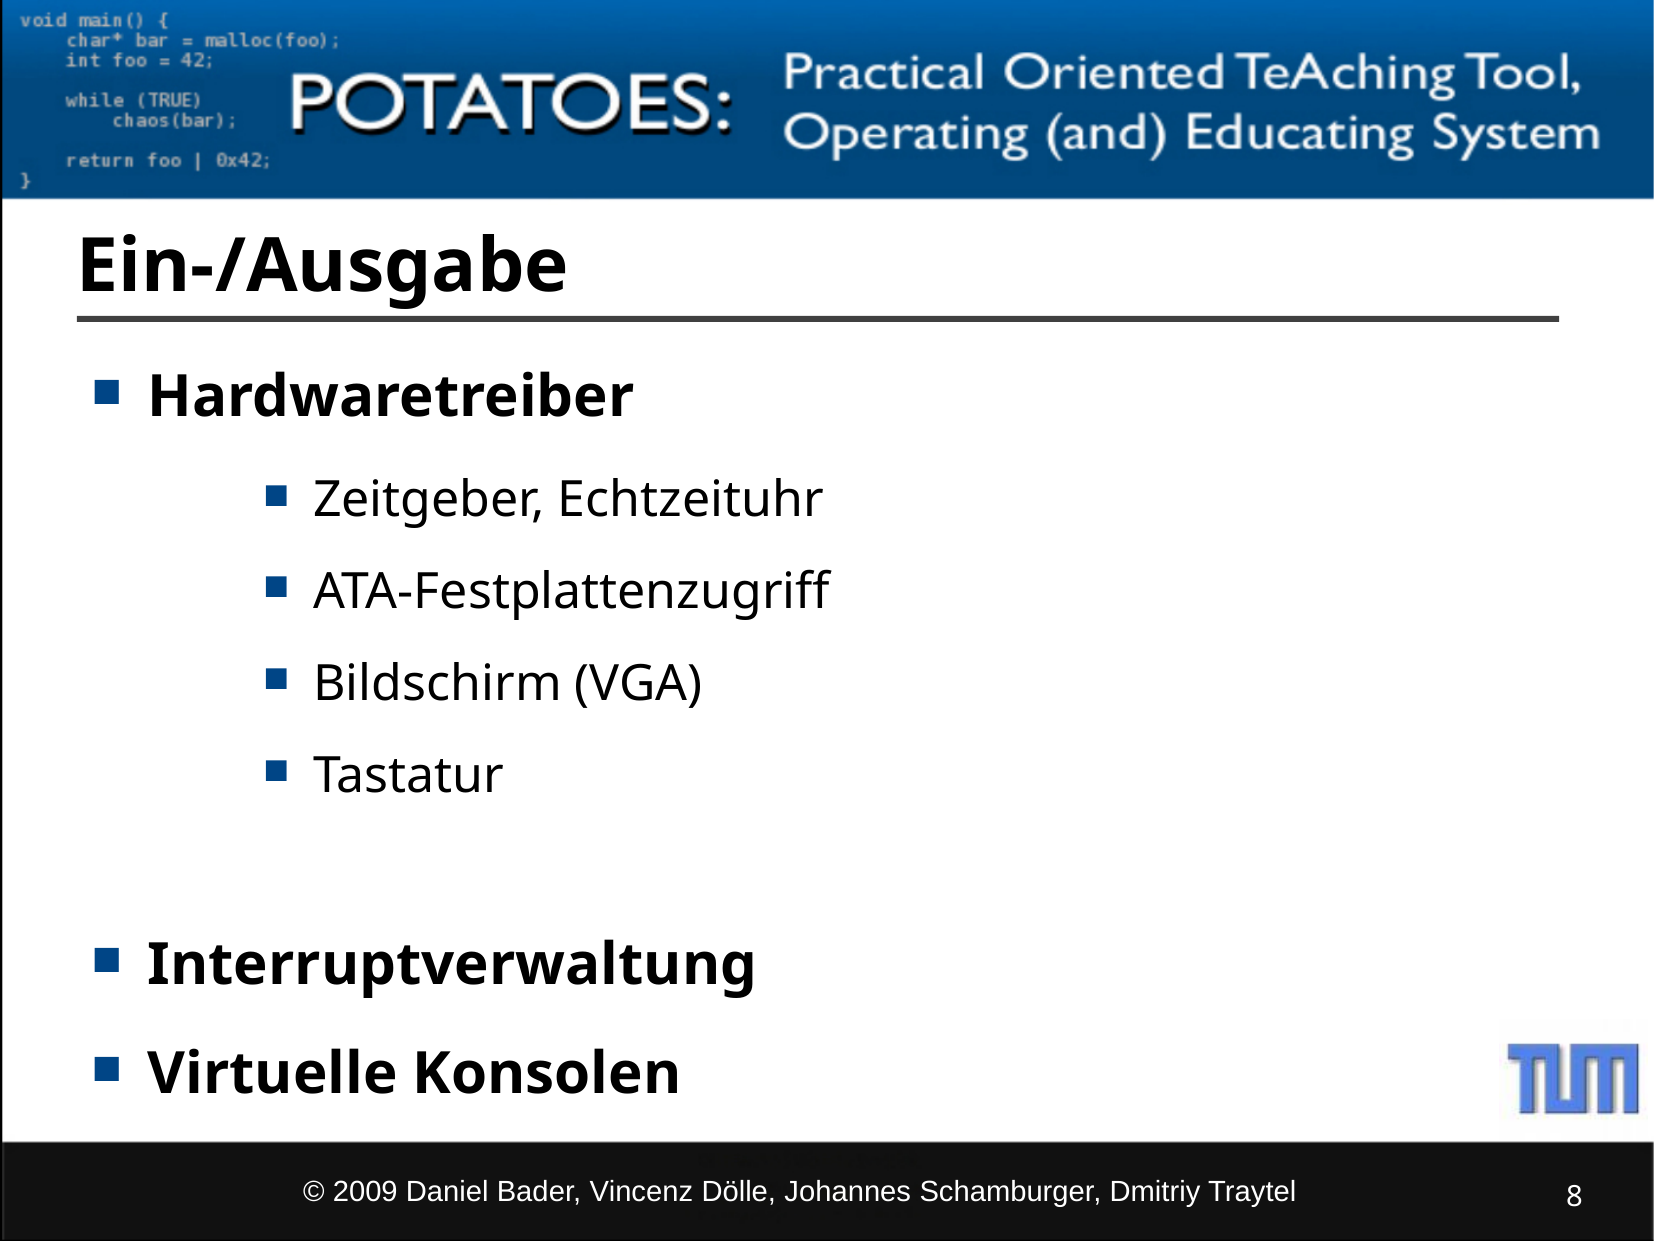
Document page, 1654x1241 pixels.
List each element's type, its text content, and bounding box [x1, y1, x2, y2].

title Ein-/Ausgabe [76, 219, 1565, 307]
picture [0, 0, 1654, 1241]
list Hardwaretreiber Zeitgeber, Echtzeituhr ATA-Festplattenzugriff Bildschirm (VGA) Tastatur Interruptverwaltung Virtuelle Konsolen [76, 354, 1565, 1149]
